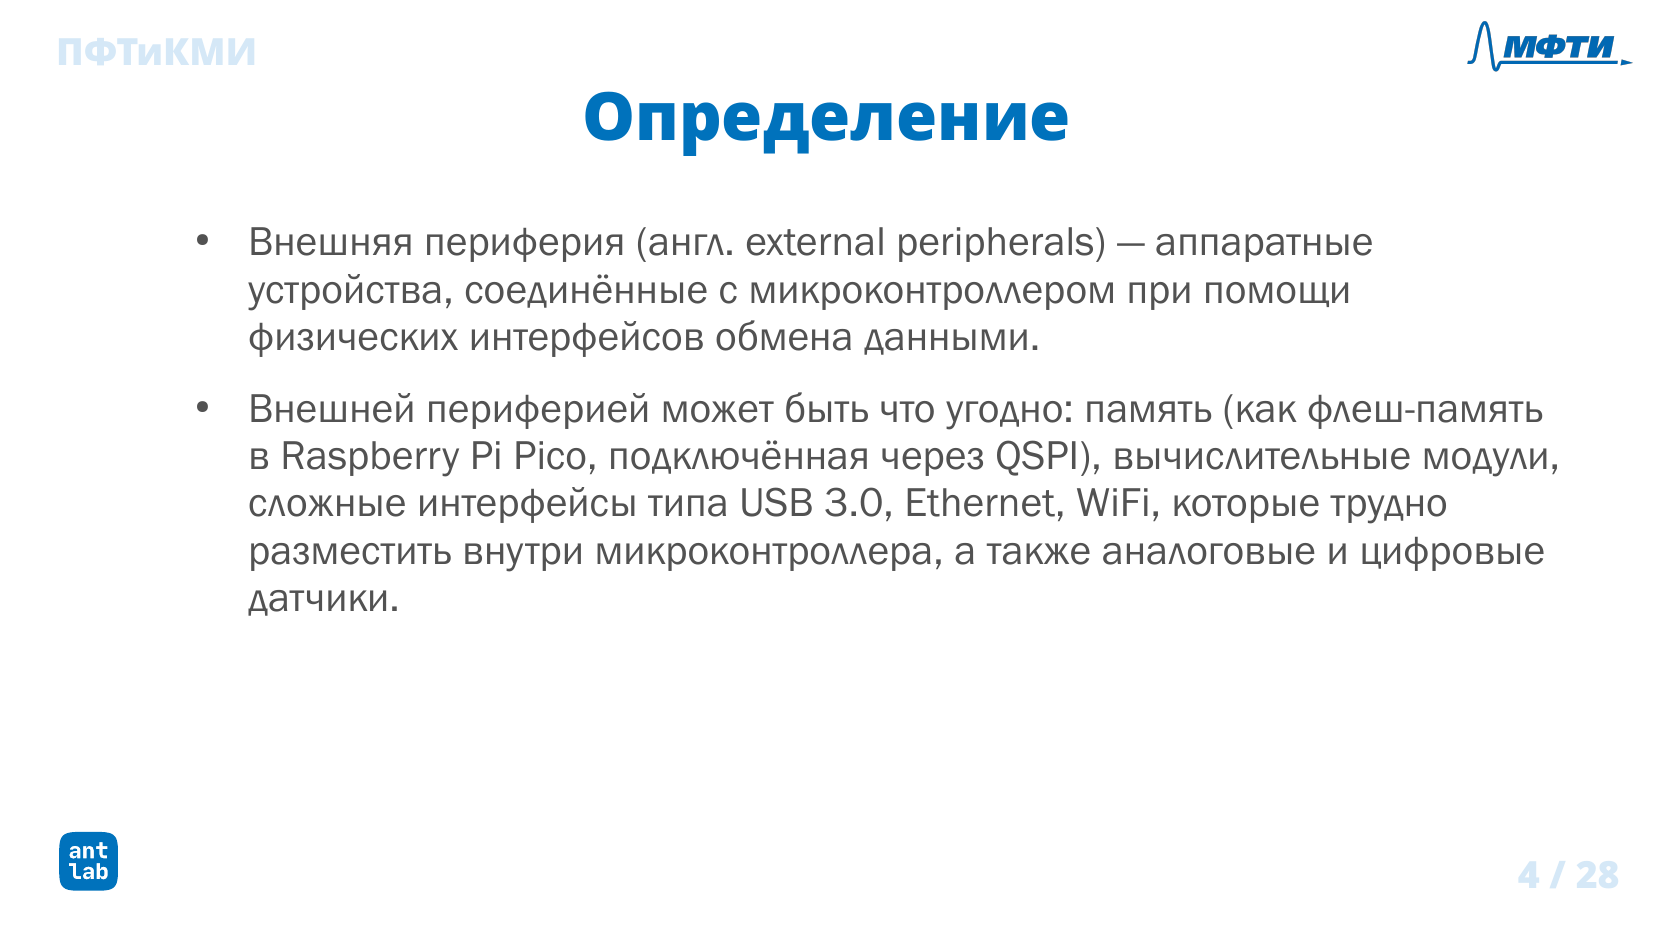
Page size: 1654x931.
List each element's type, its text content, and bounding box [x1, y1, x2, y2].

picture [1446, 0, 1654, 93]
list Внешняя периферия (англ. external peripherals) — аппаратные устройства, соединённые с микроконтроллером при помощи физических интерфейсов обмена данными. Внешней периферией может быть что угодно: память (как флеш-память в Raspberry Pi Pico, подключённая через QSPI), вычислительные модули, сложные интерфейсы типа USB 3.0, Ethernet, WiFi, которые трудно разместить внутри микроконтроллера, а также аналоговые и цифровые датчики. [177, 217, 1571, 758]
title Определение [82, 20, 1571, 209]
